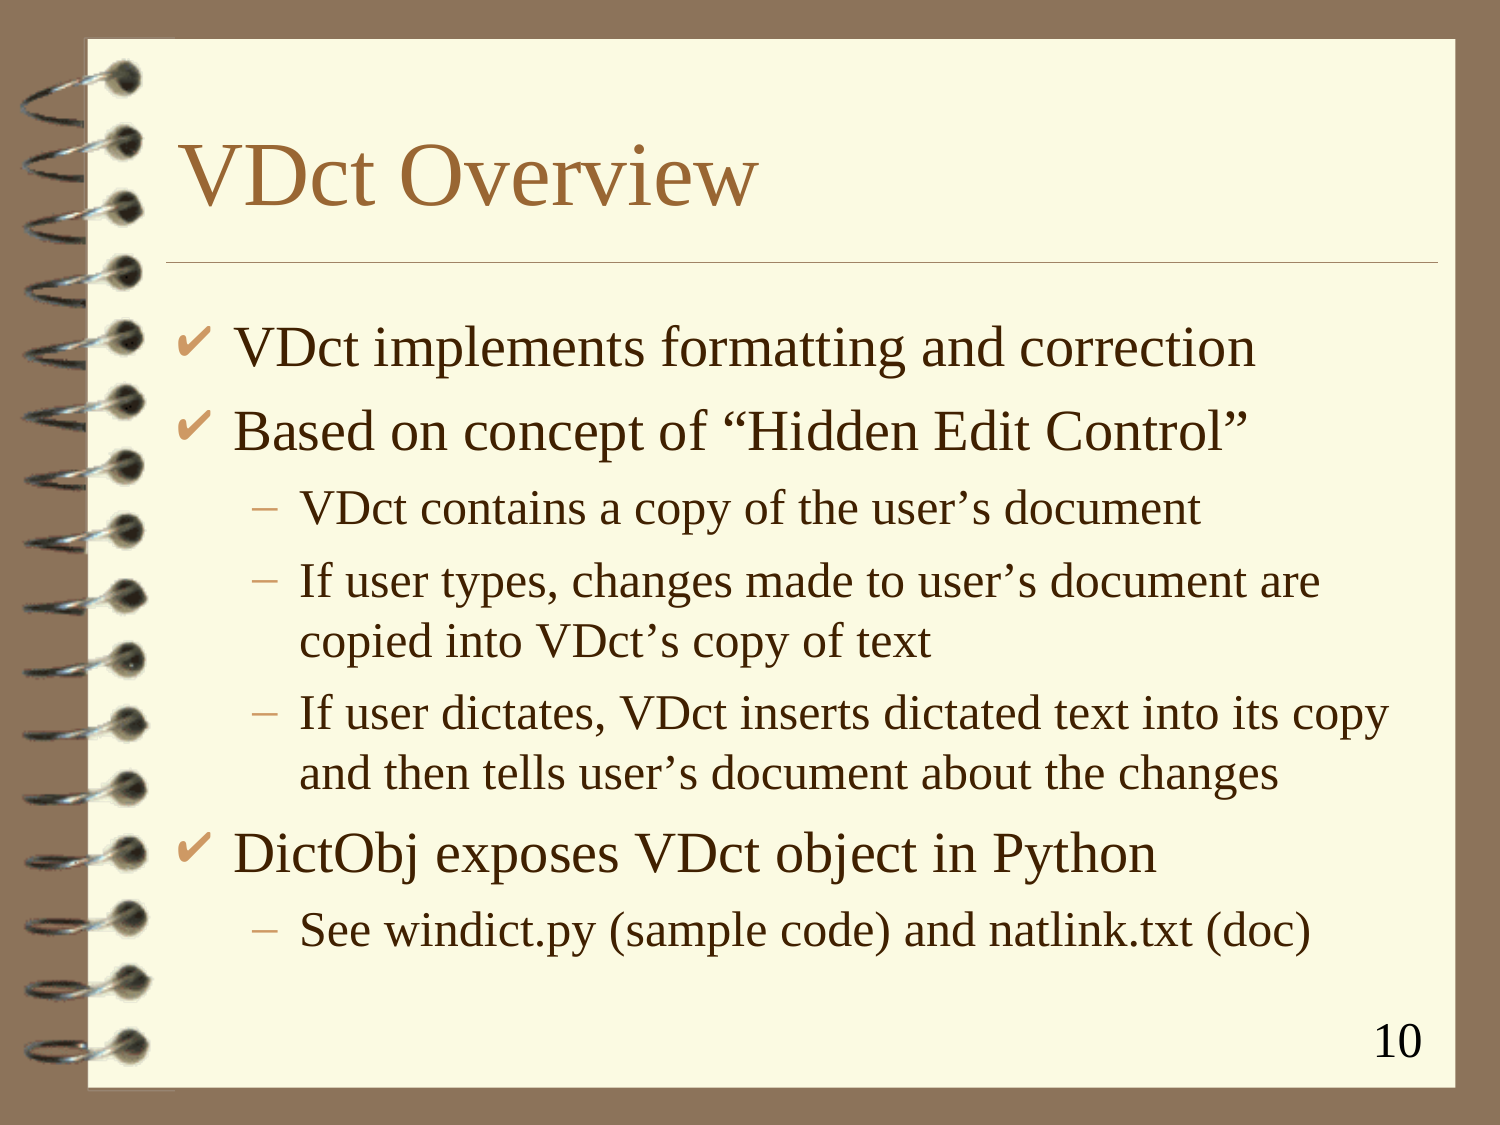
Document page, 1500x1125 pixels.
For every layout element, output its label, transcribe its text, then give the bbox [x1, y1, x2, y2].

list VDct implements formatting and correction Based on concept of “Hidden Edit Control” VDct contains a copy of the user’s document If user types, changes made to user’s document are copied into VDct’s copy of text If user dictates, VDct inserts dictated text into its copy and then tells user’s document about the changes DictObj exposes VDct object in Python See windict.py (sample code) and natlink.txt (doc) [162, 299, 1438, 976]
title VDct Overview [162, 74, 1438, 263]
picture [0, 0, 175, 1125]
